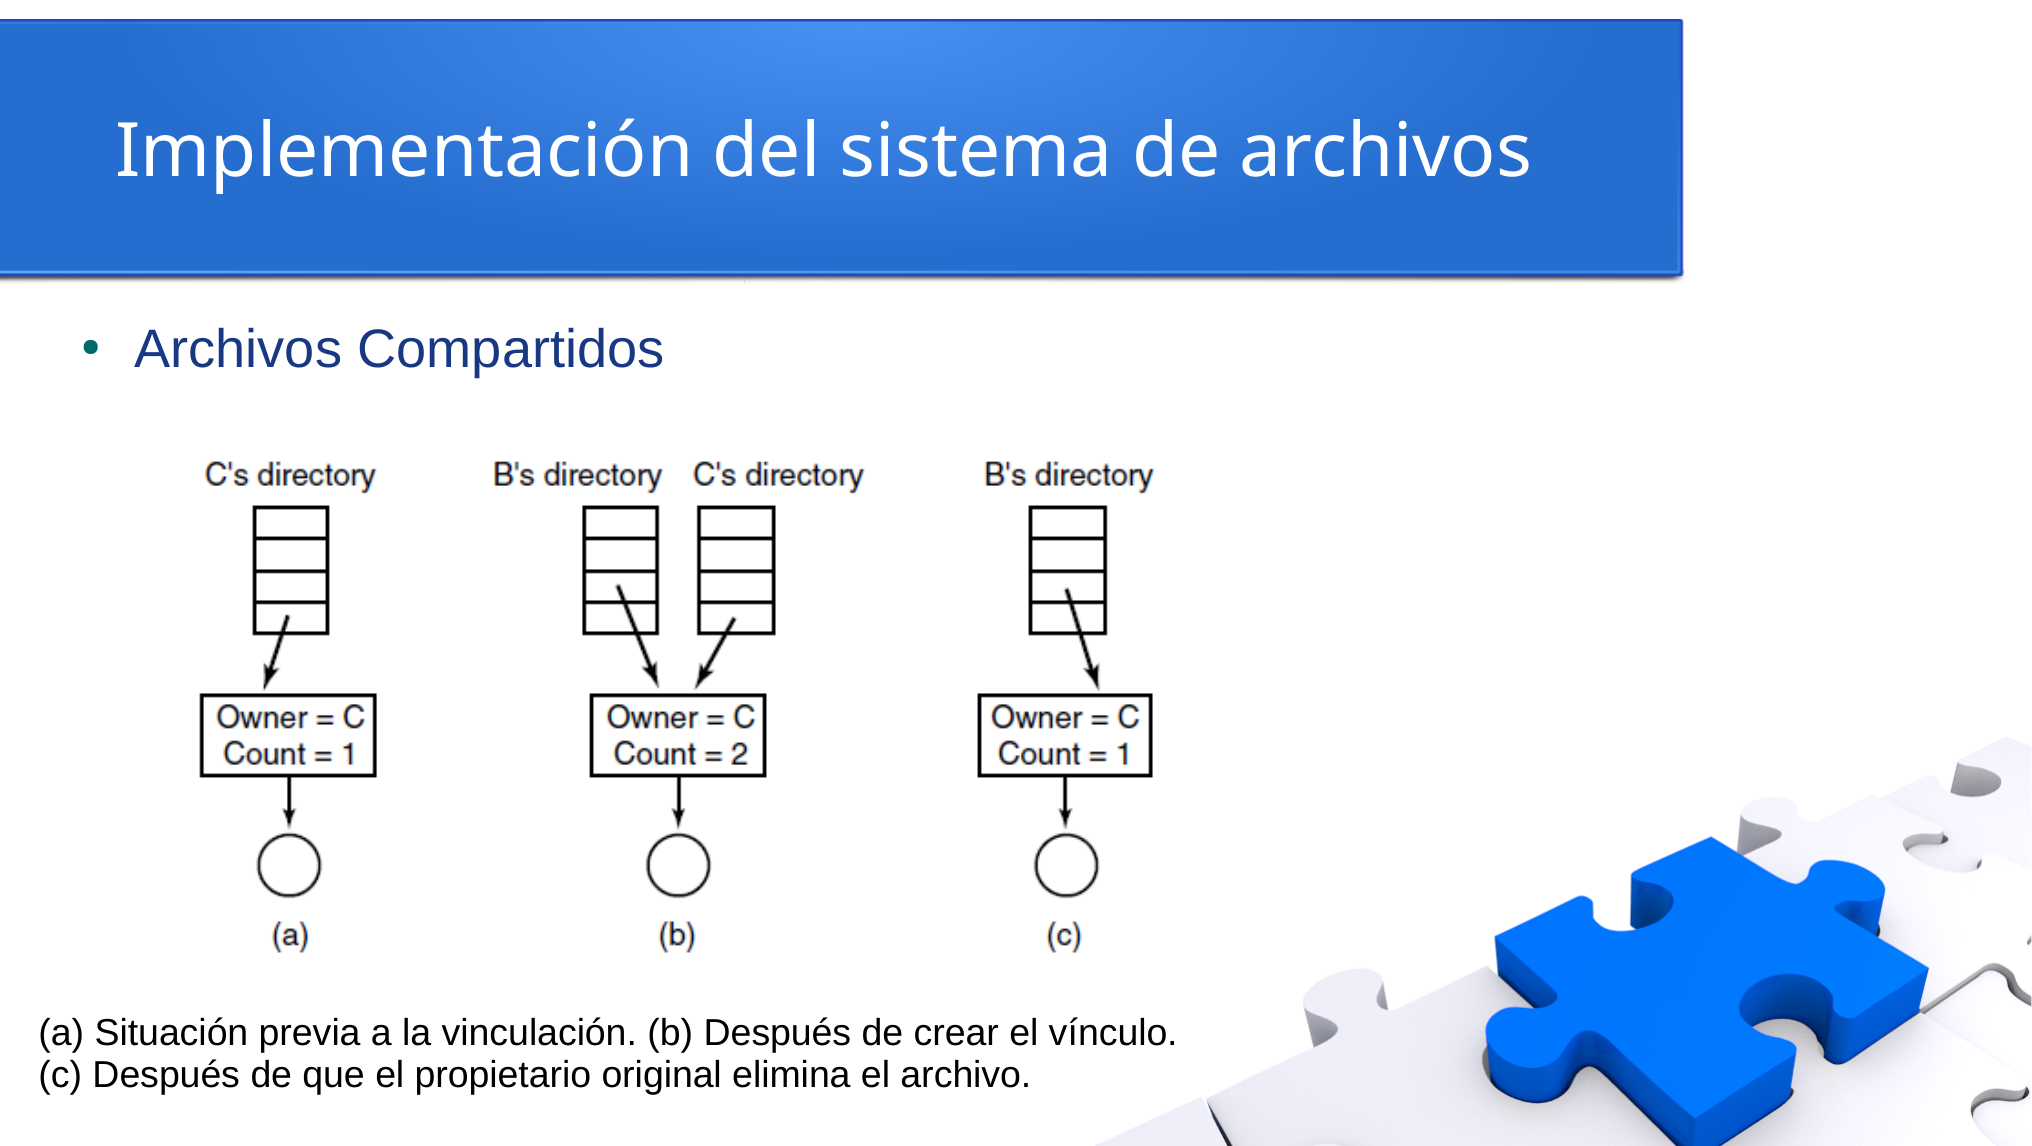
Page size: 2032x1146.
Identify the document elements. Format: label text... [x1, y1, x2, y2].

picture [1071, 605, 2032, 1146]
picture [153, 413, 1193, 962]
picture [0, 19, 1689, 284]
text_box Archivos Compartidos [63, 318, 1453, 1111]
title Implementación del sistema de archivos [42, 51, 1607, 243]
text_box (a) Situación previa a la vinculación. (b) Después de crear el vínculo. (c) Después de que el propietario original elimina el archivo. [23, 1003, 1193, 1103]
